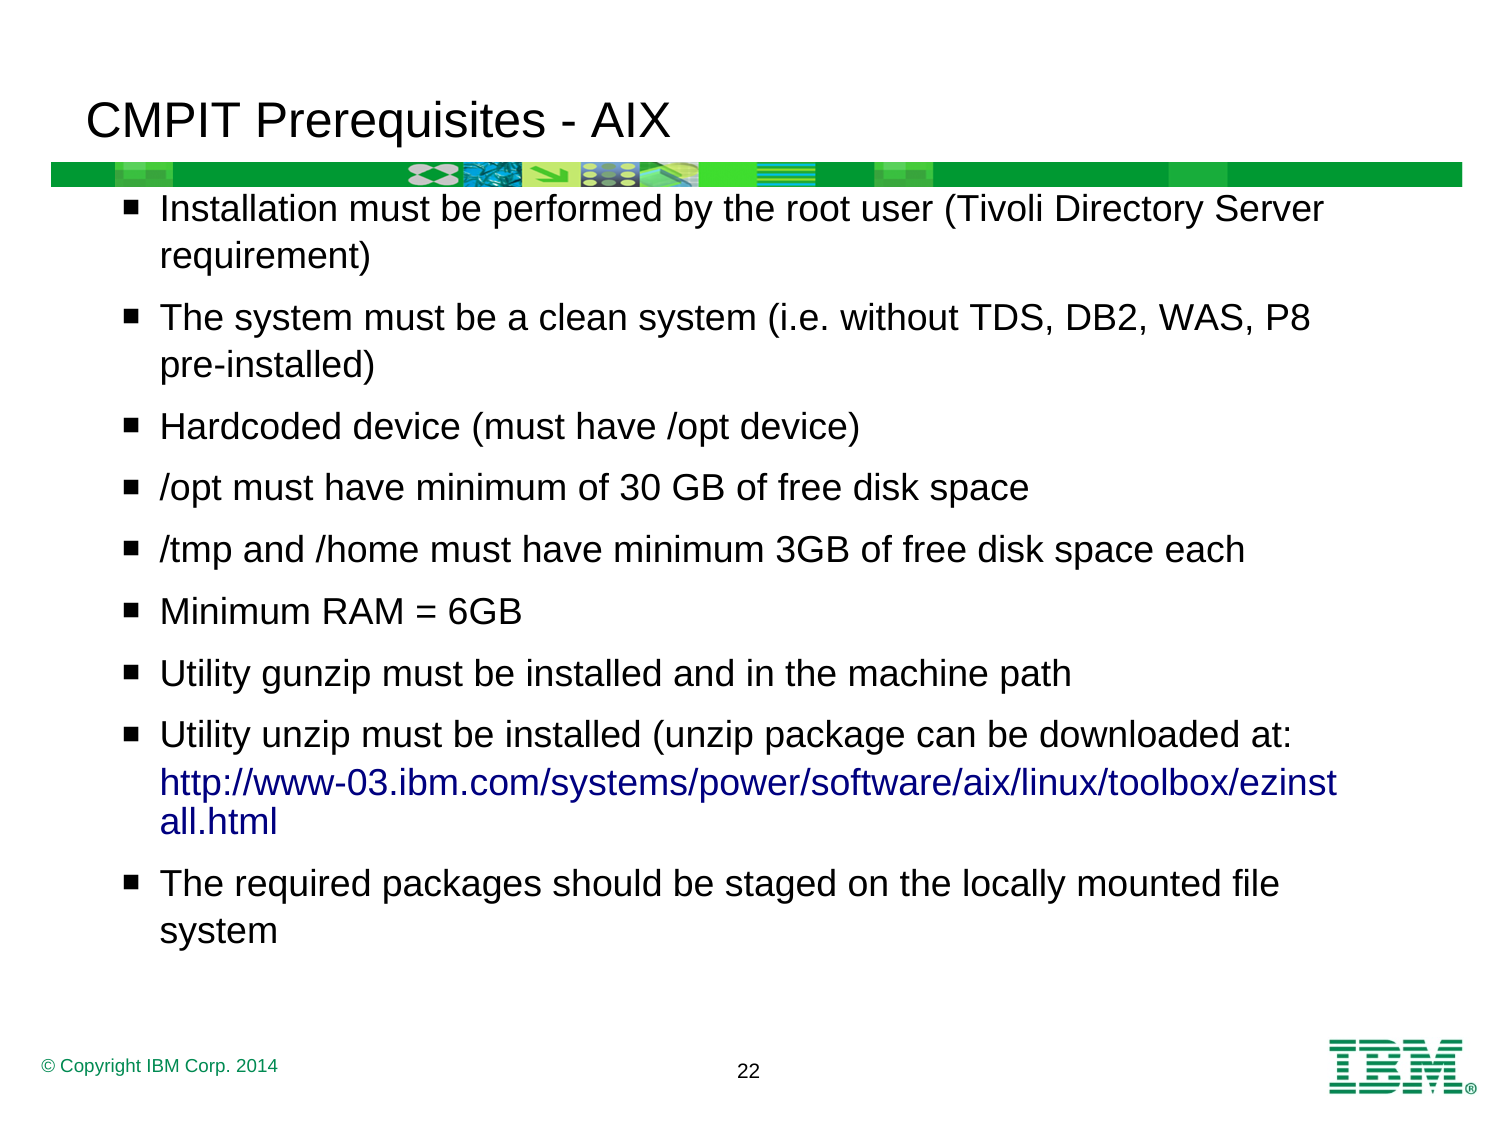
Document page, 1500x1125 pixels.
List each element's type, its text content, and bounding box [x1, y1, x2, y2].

picture [50, 161, 465, 173]
title CMPIT Prerequisites - AIX [53, 75, 1441, 165]
list Installation must be performed by the root user (Tivoli Directory Server requirement) The system must be a clean system (i.e. without TDS, DB2, WAS, P8 pre-installed) Hardcoded device (must have /opt device) /opt must have minimum of 30 GB of free disk space /tmp and /home must have minimum 3GB of free disk space each Minimum RAM = 6GB Utility gunzip must be installed and in the machine path Utility unzip must be installed (unzip package can be downloaded at: http://www-03.ibm.com/systems/power/software/aix/linux/toolbox/ezinstall.html The required packages should be staged on the locally mounted file system [50, 173, 1372, 1020]
picture [491, 161, 1463, 189]
picture [467, 165, 484, 173]
picture [1327, 1037, 1479, 1096]
